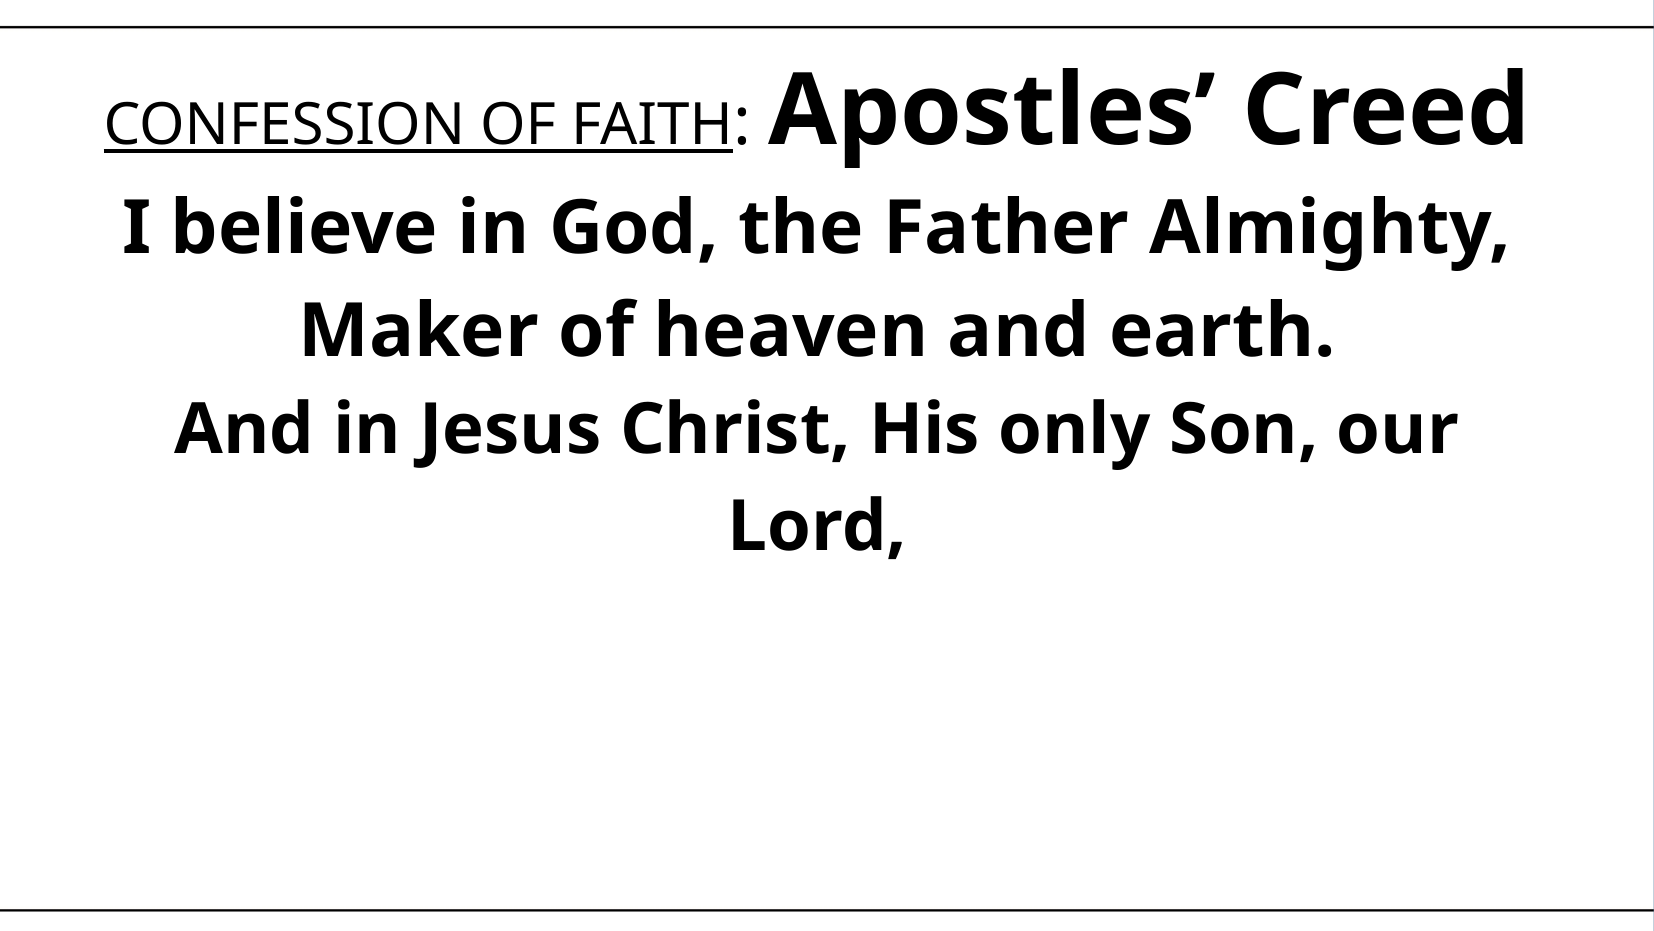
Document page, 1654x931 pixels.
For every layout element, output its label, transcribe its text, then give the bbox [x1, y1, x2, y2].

picture [0, 0, 1654, 931]
text_box CONFESSION OF FAITH: Apostles’ Creed I believe in God, the Father Almighty, Maker of heaven and earth. And in Jesus Christ, His only Son, our Lord, [75, 30, 1561, 466]
